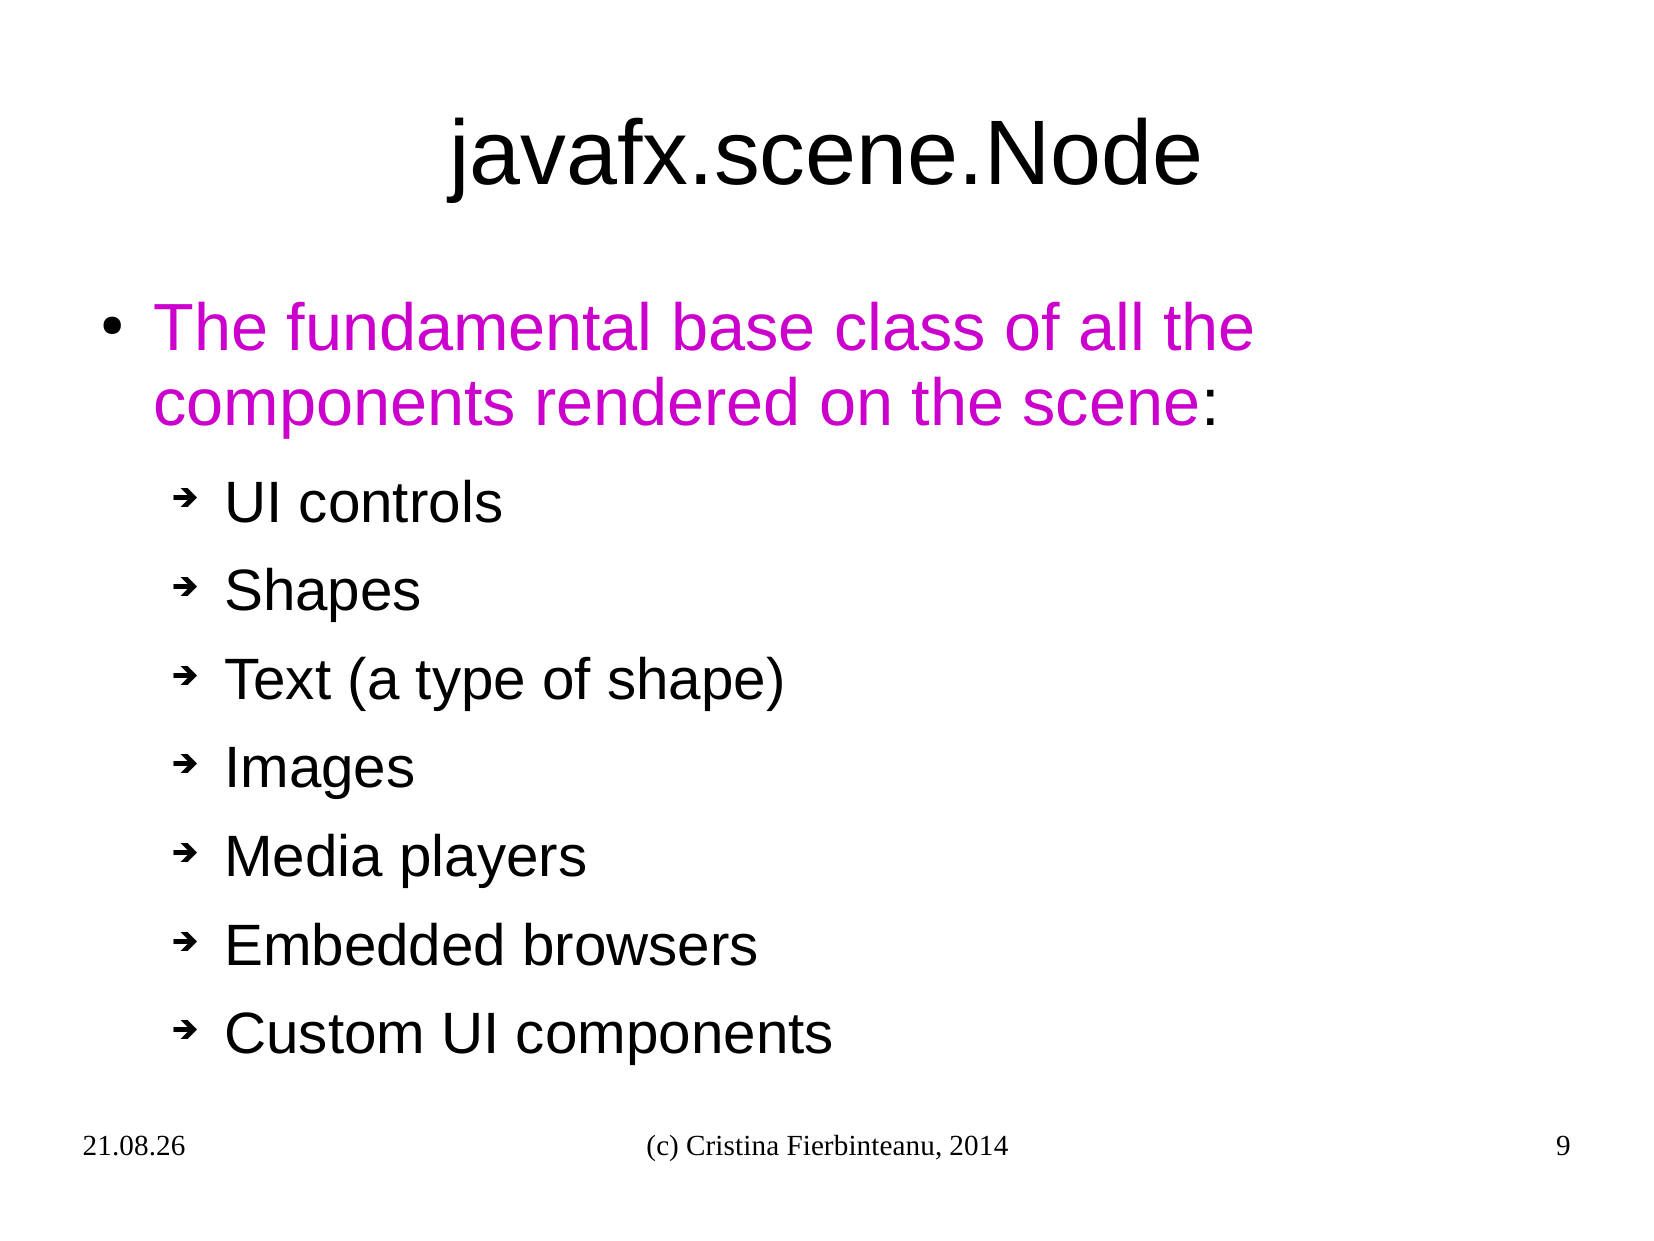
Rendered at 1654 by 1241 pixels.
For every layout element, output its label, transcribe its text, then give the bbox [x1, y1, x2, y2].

title javafx.scene.Node [82, 49, 1571, 257]
list The fundamental base class of all the components rendered on the scene: UI controls Shapes Text (a type of shape) Images Media players Embedded browsers Custom UI components [82, 290, 1571, 1109]
